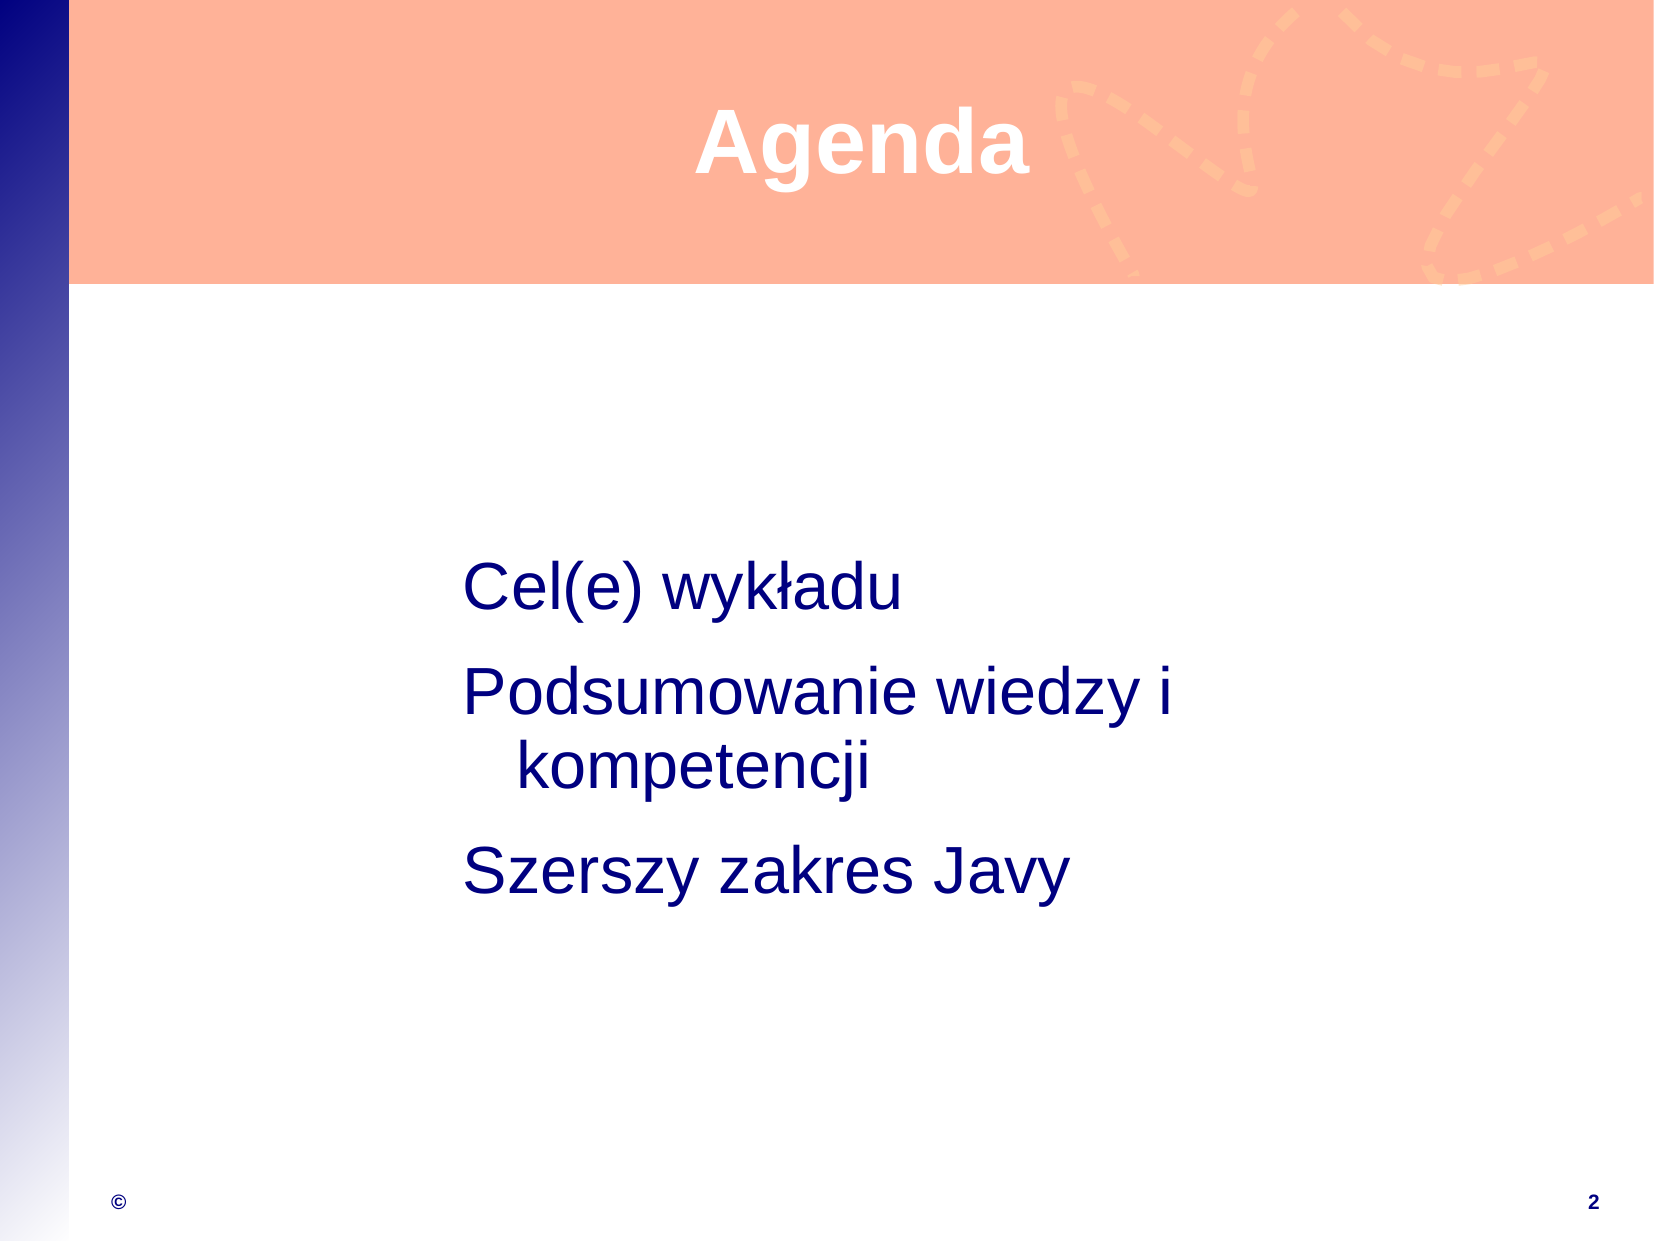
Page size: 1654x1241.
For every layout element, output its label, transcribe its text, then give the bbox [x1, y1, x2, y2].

title Agenda [70, 37, 1654, 246]
list Cel(e) wykładu Podsumowanie wiedzy i kompetencji Szerszy zakres Javy [471, 549, 1255, 908]
